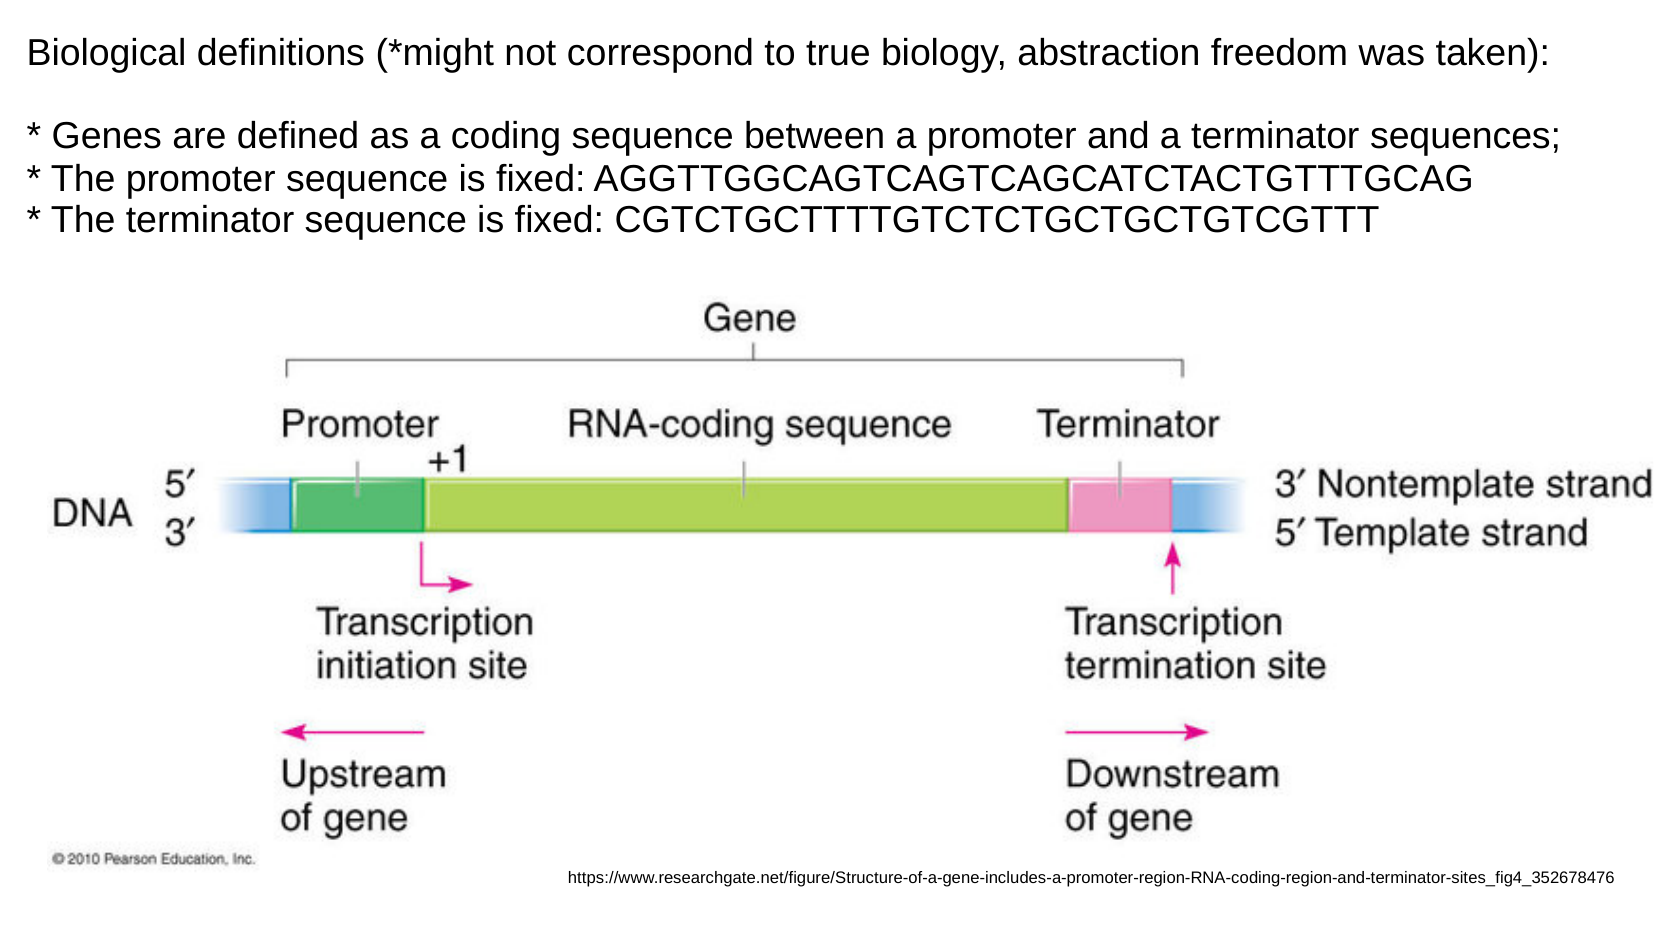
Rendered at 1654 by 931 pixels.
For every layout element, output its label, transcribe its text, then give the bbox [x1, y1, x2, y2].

text_box https://www.researchgate.net/figure/Structure-of-a-gene-includes-a-promoter-region-RNA-coding-region-and-terminator-sites_fig4_352678476 [553, 861, 1654, 895]
picture [47, 295, 1654, 878]
text_box Biological definitions (*might not correspond to true biology, abstraction freedom was taken): * Genes are defined as a coding sequence between a promoter and a terminator sequences; * The promoter sequence is fixed: AGGTTGGCAGTCAGTCAGCATCTACTGTTTGCAG * The terminator sequence is fixed: CGTCTGCTTTTGTCTCTGCTGCTGTCGTTT [11, 23, 1642, 333]
